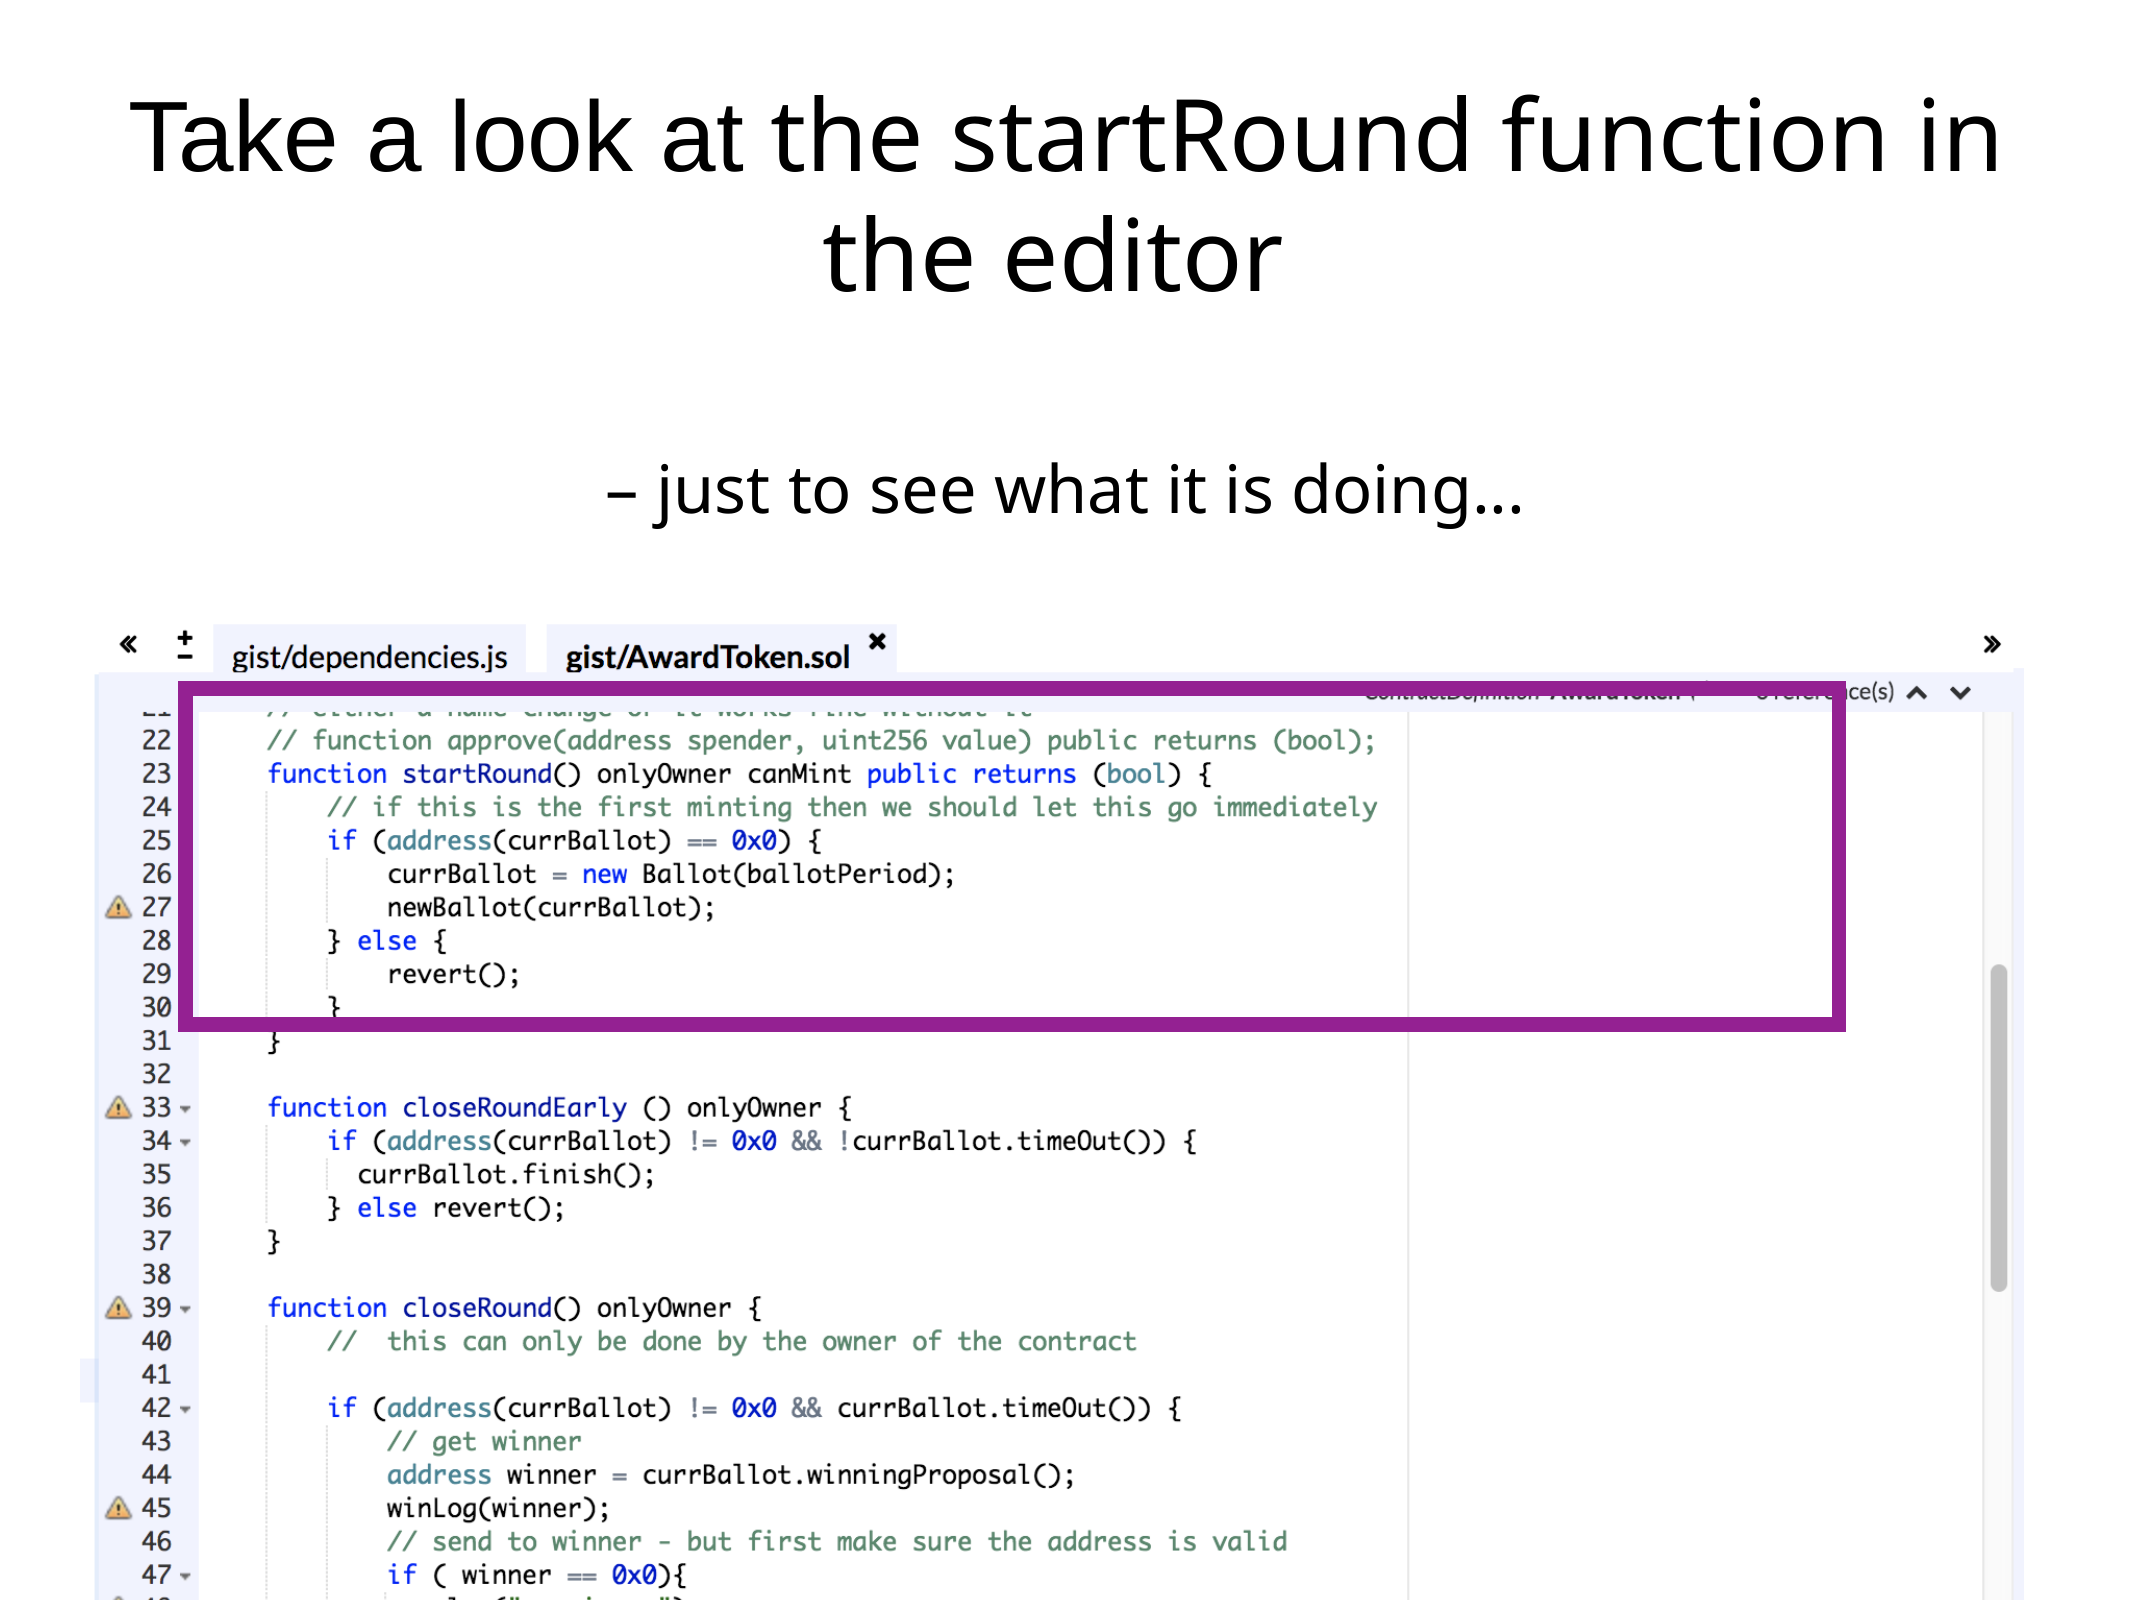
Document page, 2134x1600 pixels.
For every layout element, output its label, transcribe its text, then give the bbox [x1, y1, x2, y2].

title Take a look at the startRound function in the editor – just to see what it is doing... [69, 0, 2064, 532]
picture [80, 616, 2024, 1600]
